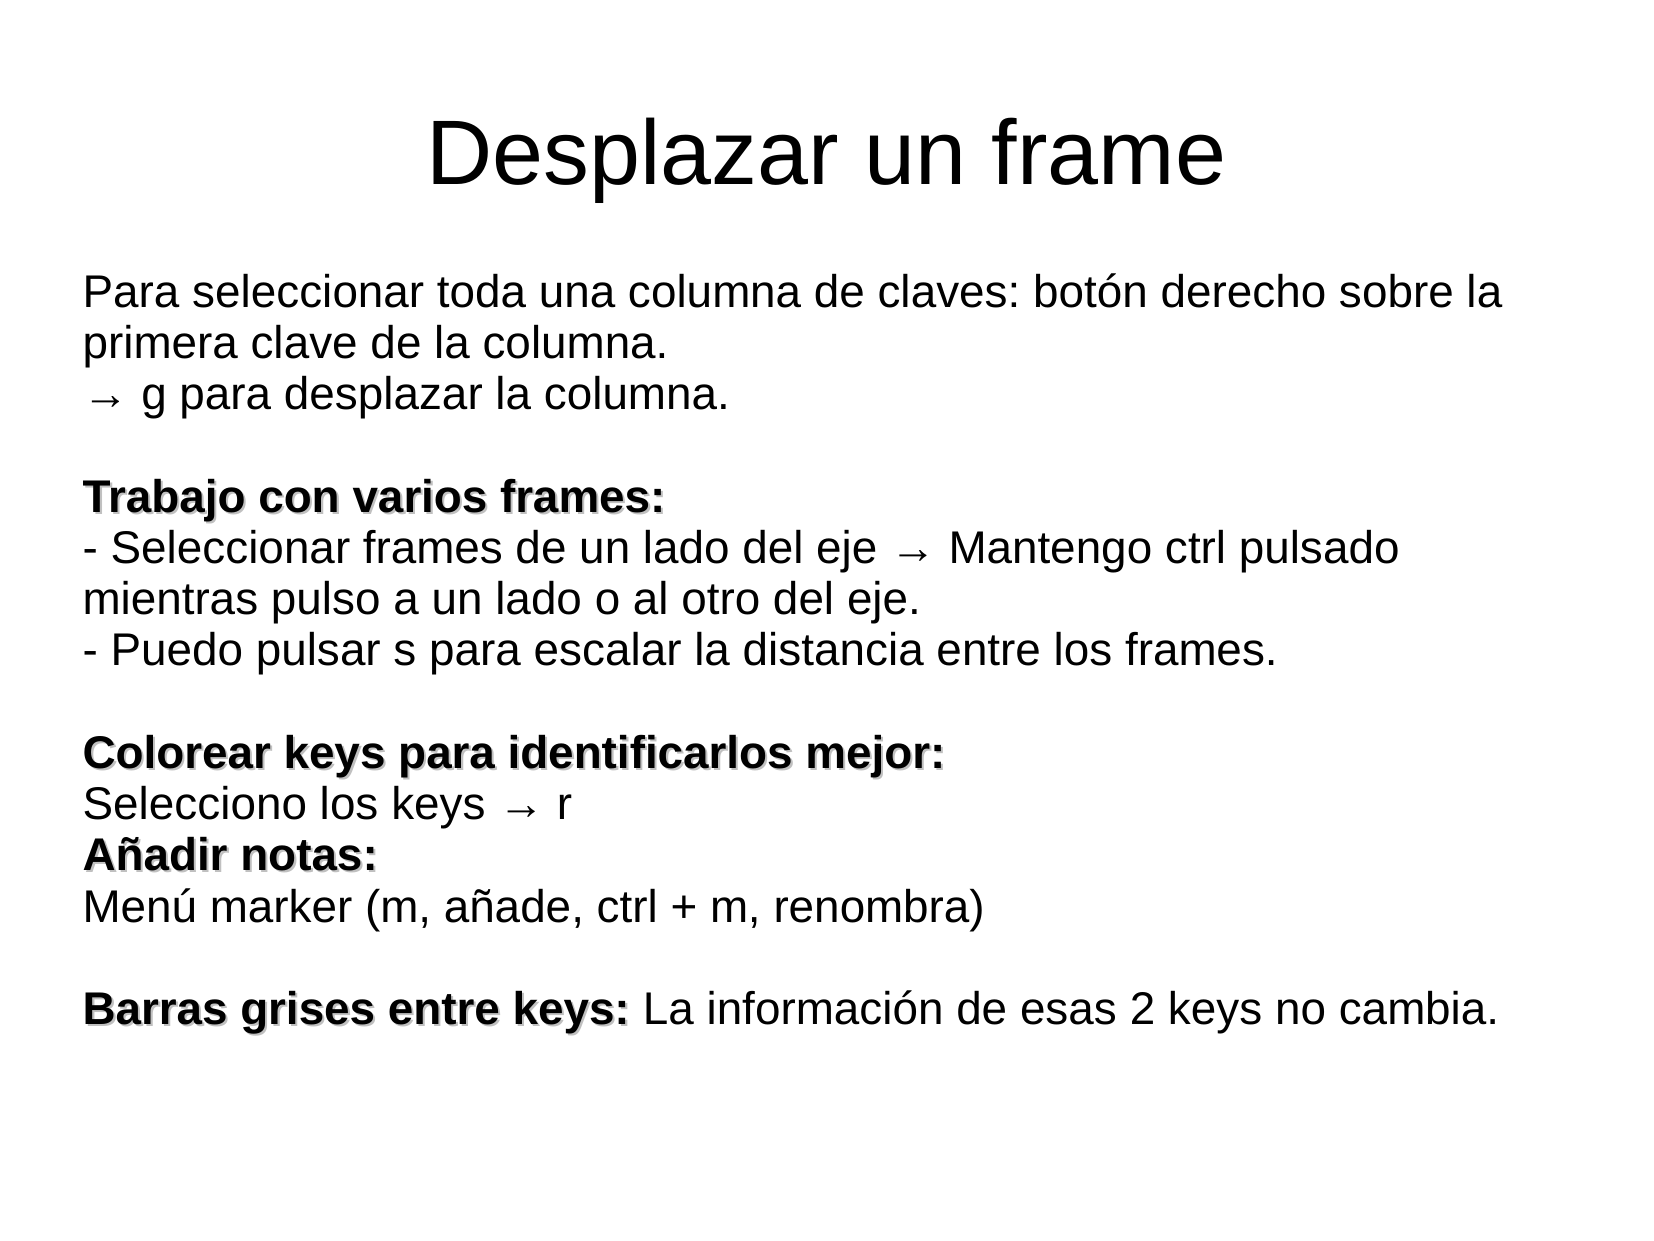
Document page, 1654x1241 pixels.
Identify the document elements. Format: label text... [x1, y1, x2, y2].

title Desplazar un frame [82, 49, 1571, 257]
subtitle Para seleccionar toda una columna de claves: botón derecho sobre la primera clave de la columna. → g para desplazar la columna. Trabajo con varios frames: - Seleccionar frames de un lado del eje → Mantengo ctrl pulsado mientras pulso a un lado o al otro del eje. - Puedo pulsar s para escalar la distancia entre los frames. Colorear keys para identificarlos mejor: Selecciono los keys → r Añadir notas: Menú marker (m, añade, ctrl + m, renombra) Barras grises entre keys: La información de esas 2 keys no cambia. [82, 265, 1571, 1035]
